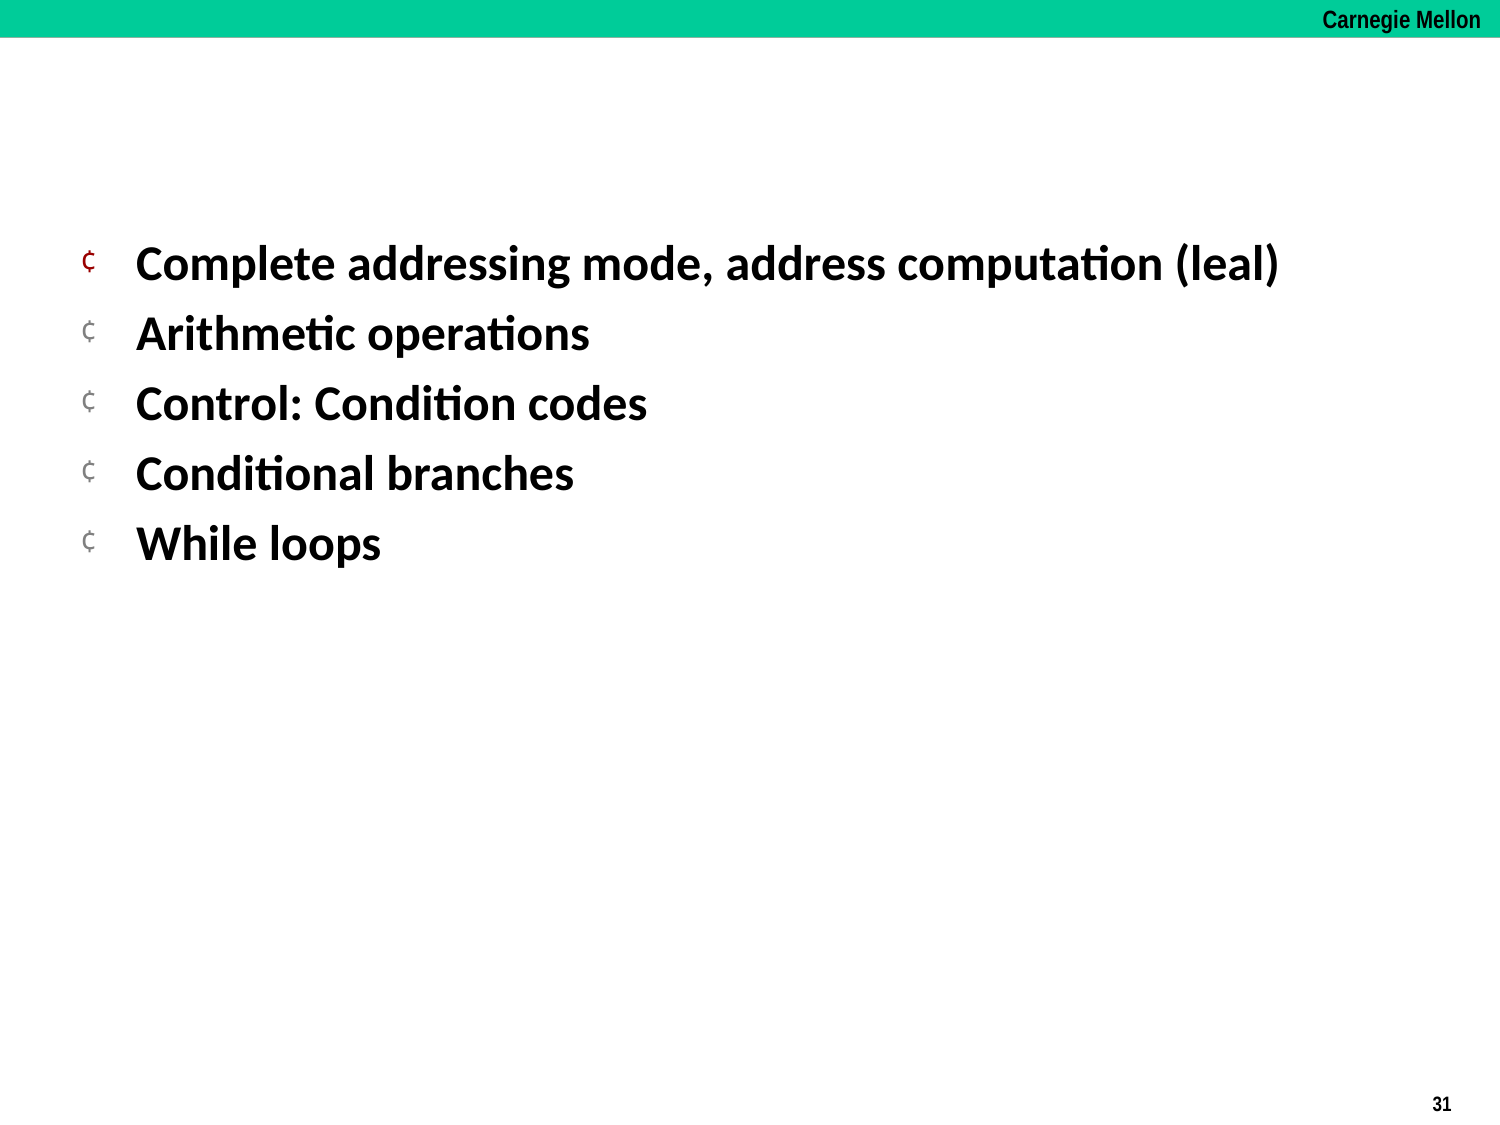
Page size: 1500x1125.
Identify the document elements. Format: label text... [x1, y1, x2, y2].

text_box Carnegie Mellon [1322, 3, 1500, 33]
list Complete addressing mode, address computation (leal) Arithmetic operations Control: Condition codes Conditional branches While loops [65, 223, 1361, 1040]
